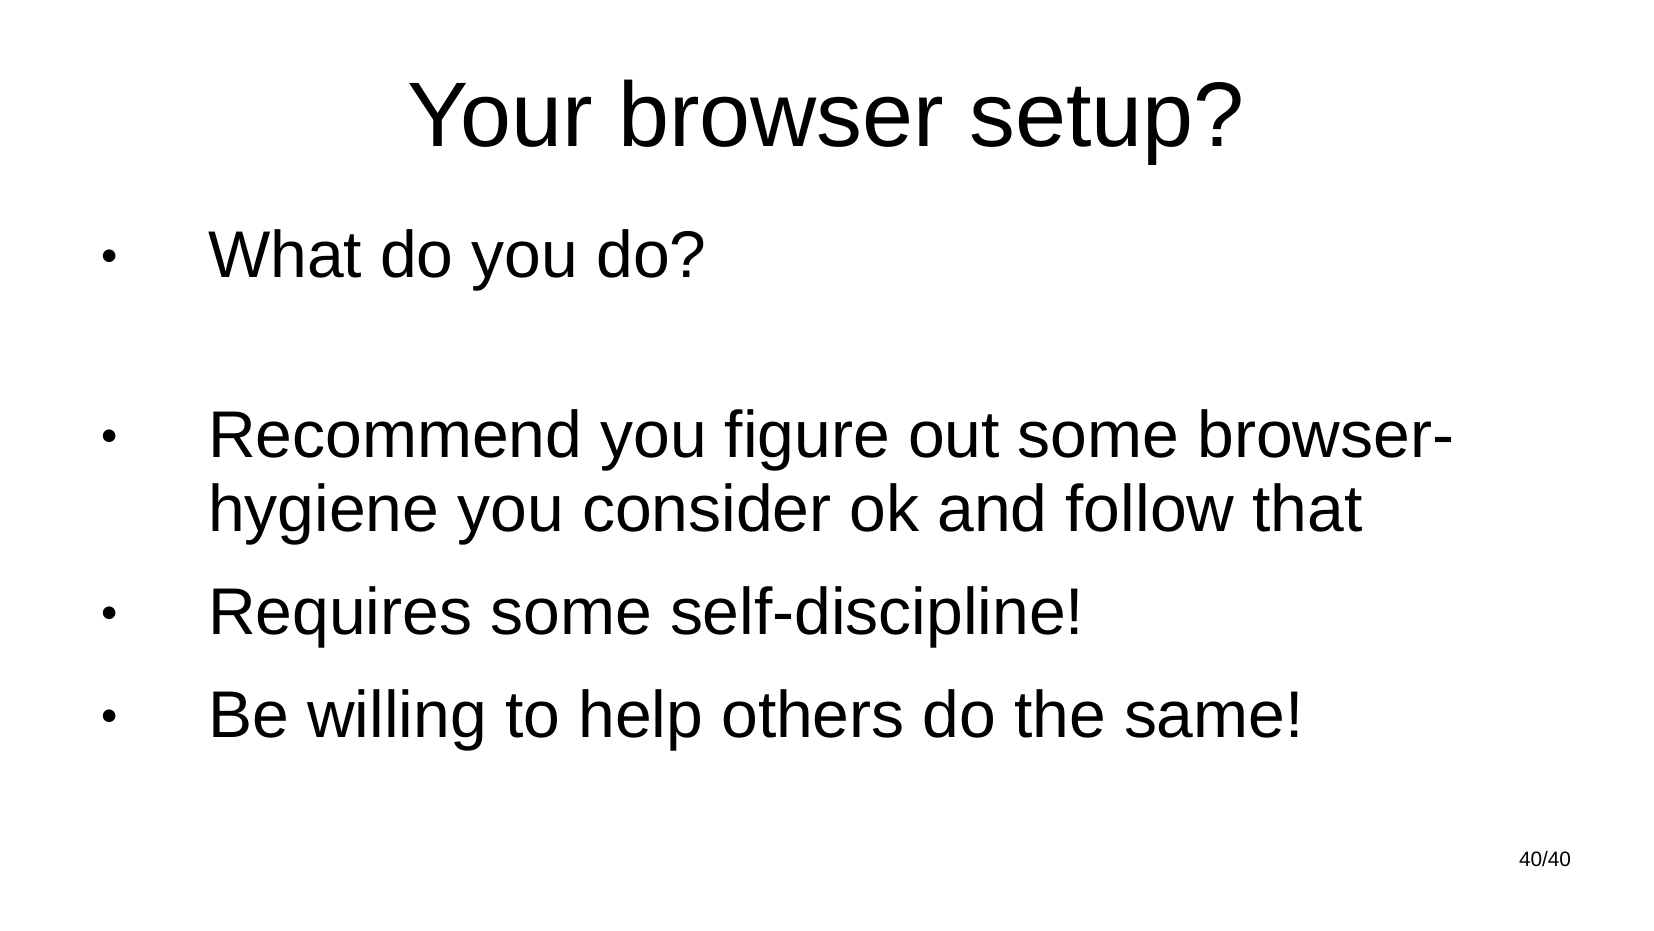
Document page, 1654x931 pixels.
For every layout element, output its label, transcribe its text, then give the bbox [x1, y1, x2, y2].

list What do you do? Recommend you figure out some browser-hygiene you consider ok and follow that Requires some self-discipline! Be willing to help others do the same! [82, 217, 1571, 758]
title Your browser setup? [82, 37, 1571, 193]
